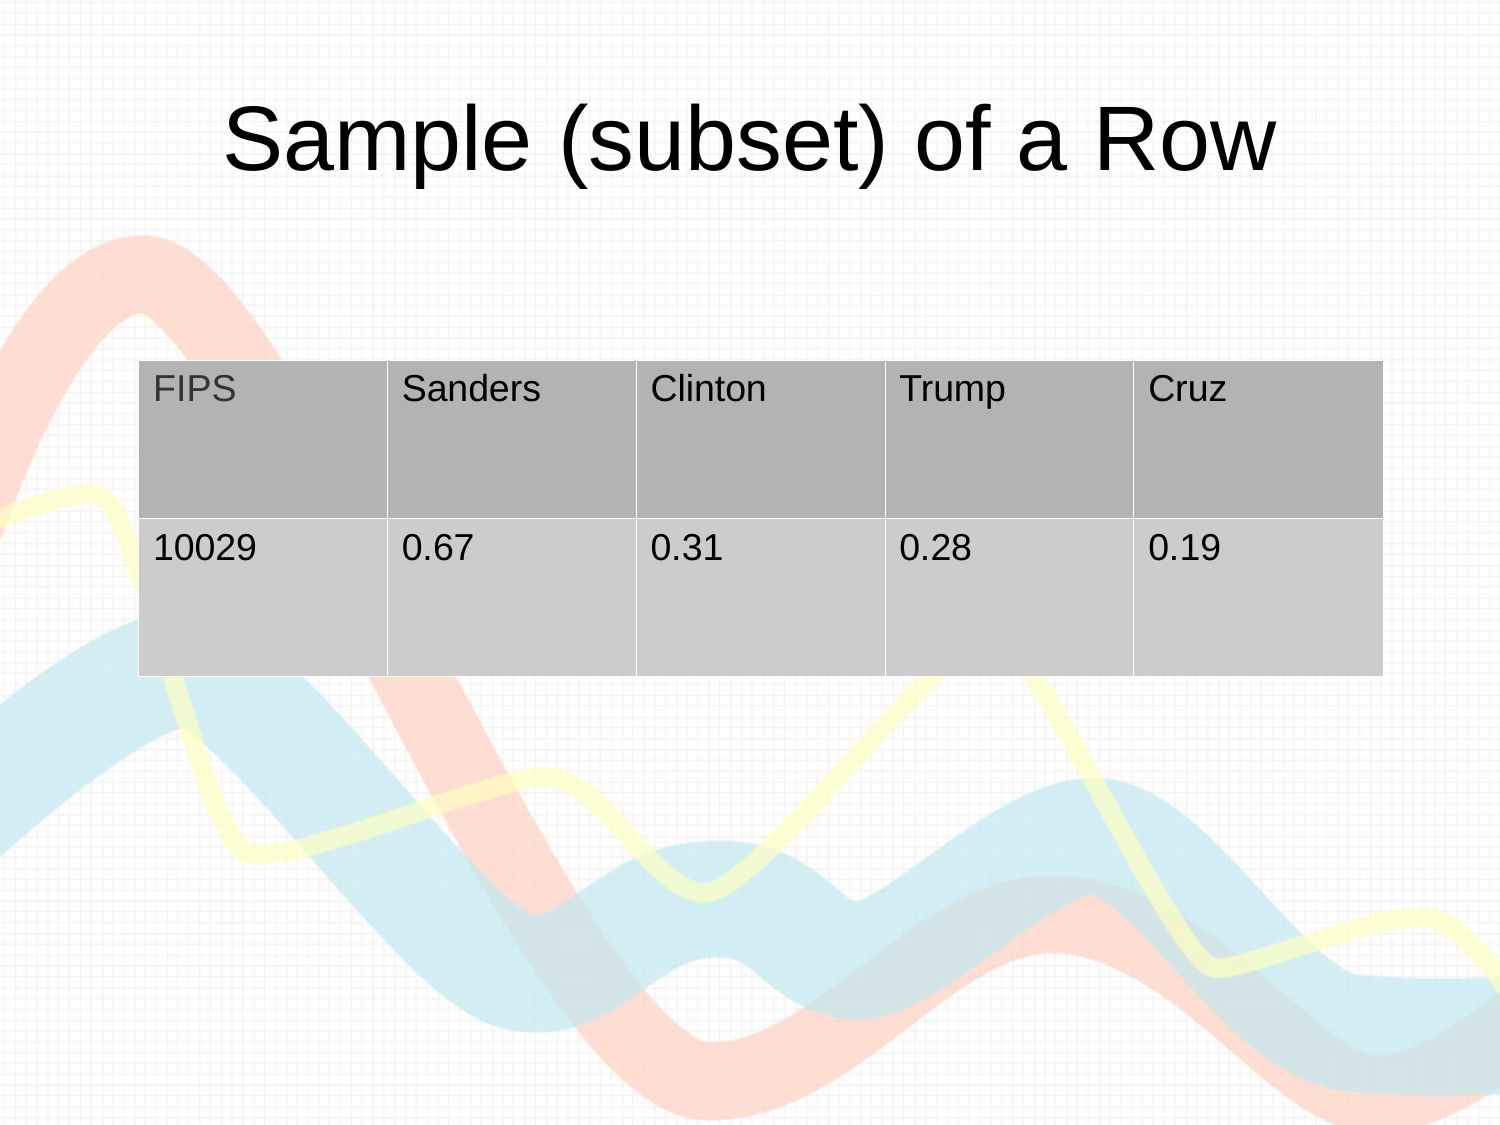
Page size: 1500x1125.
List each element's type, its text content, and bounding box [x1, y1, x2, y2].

table_header Cruz [1134, 361, 1383, 518]
table_header Sanders [388, 361, 636, 518]
table_cell 0.67 [388, 519, 636, 676]
table_cell 0.19 [1134, 519, 1383, 676]
title Sample (subset) of a Row [75, 45, 1426, 233]
table_header Clinton [637, 361, 885, 518]
table_header Trump [886, 361, 1133, 518]
table_header FIPS [139, 361, 387, 518]
table_cell 10029 [139, 519, 387, 676]
table_cell 0.31 [637, 519, 885, 676]
table_cell 0.28 [886, 519, 1133, 676]
